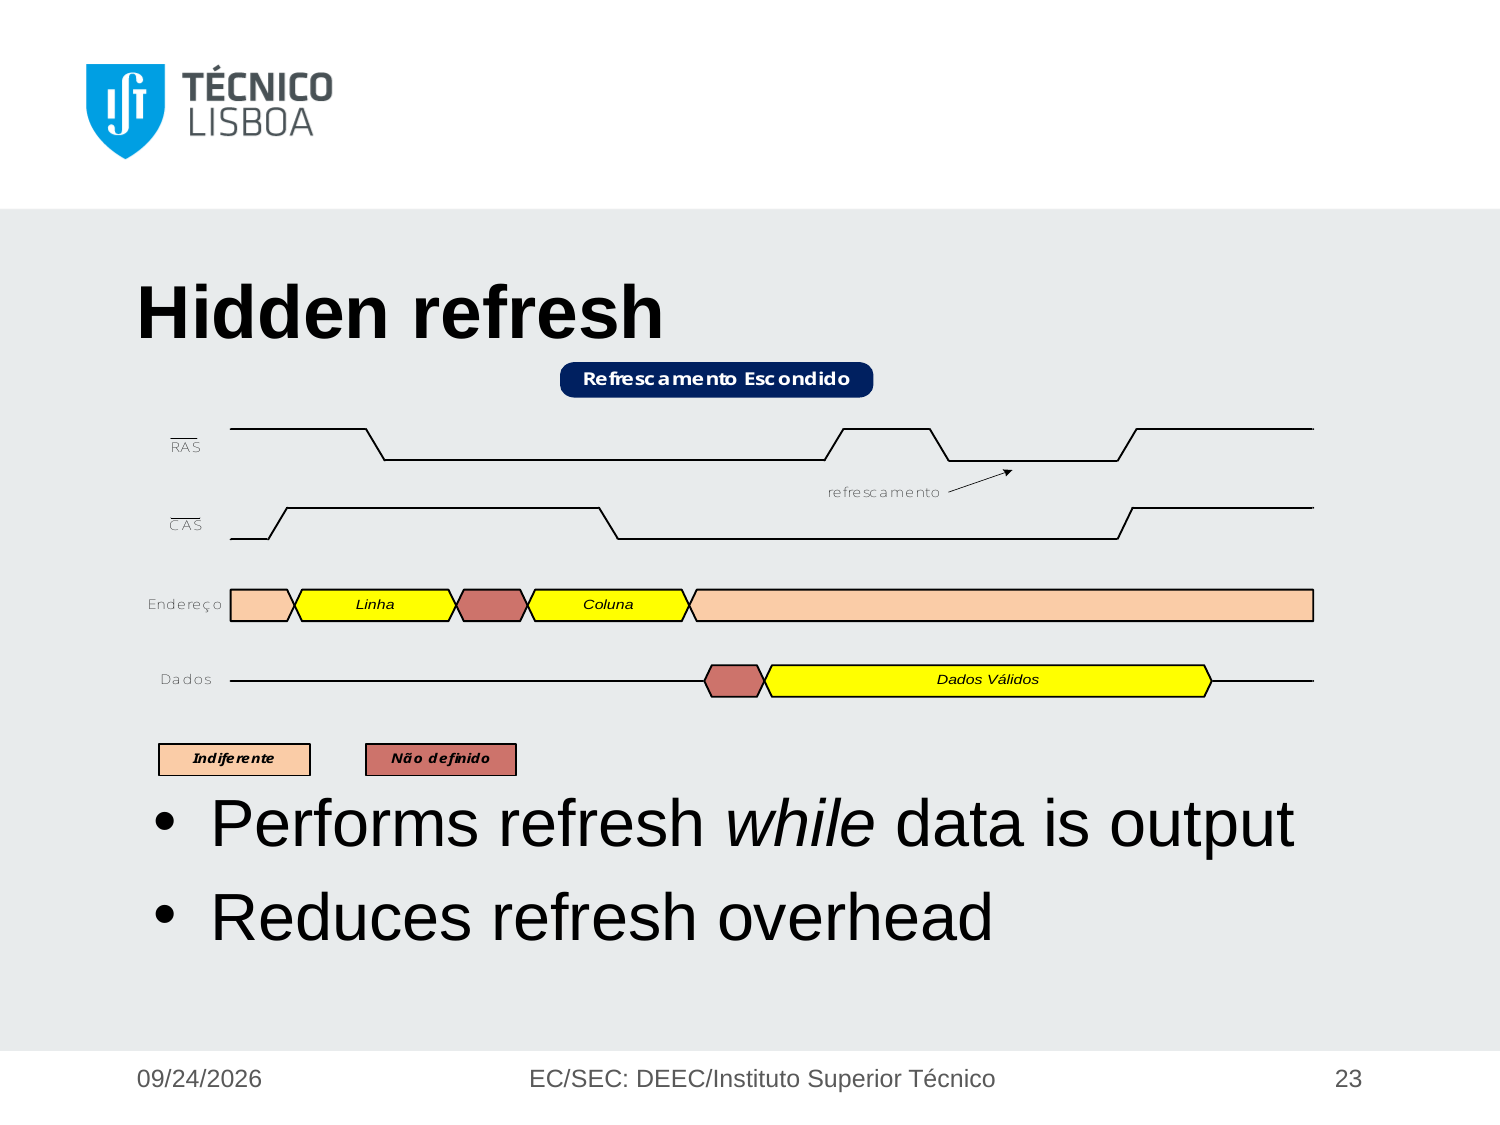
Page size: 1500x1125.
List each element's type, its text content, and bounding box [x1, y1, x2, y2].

footer EC/SEC: DEEC/Instituto Superior Técnico [512, 1052, 1021, 1103]
slide_number <number> [1077, 1052, 1378, 1103]
chart [138, 355, 1334, 798]
slide_number 11/22/2018 [121, 1052, 425, 1103]
title Hidden refresh [121, 237, 1378, 381]
picture [0, 0, 1500, 1125]
list Performs refresh while data is output Reduces refresh overhead [138, 772, 1395, 1034]
